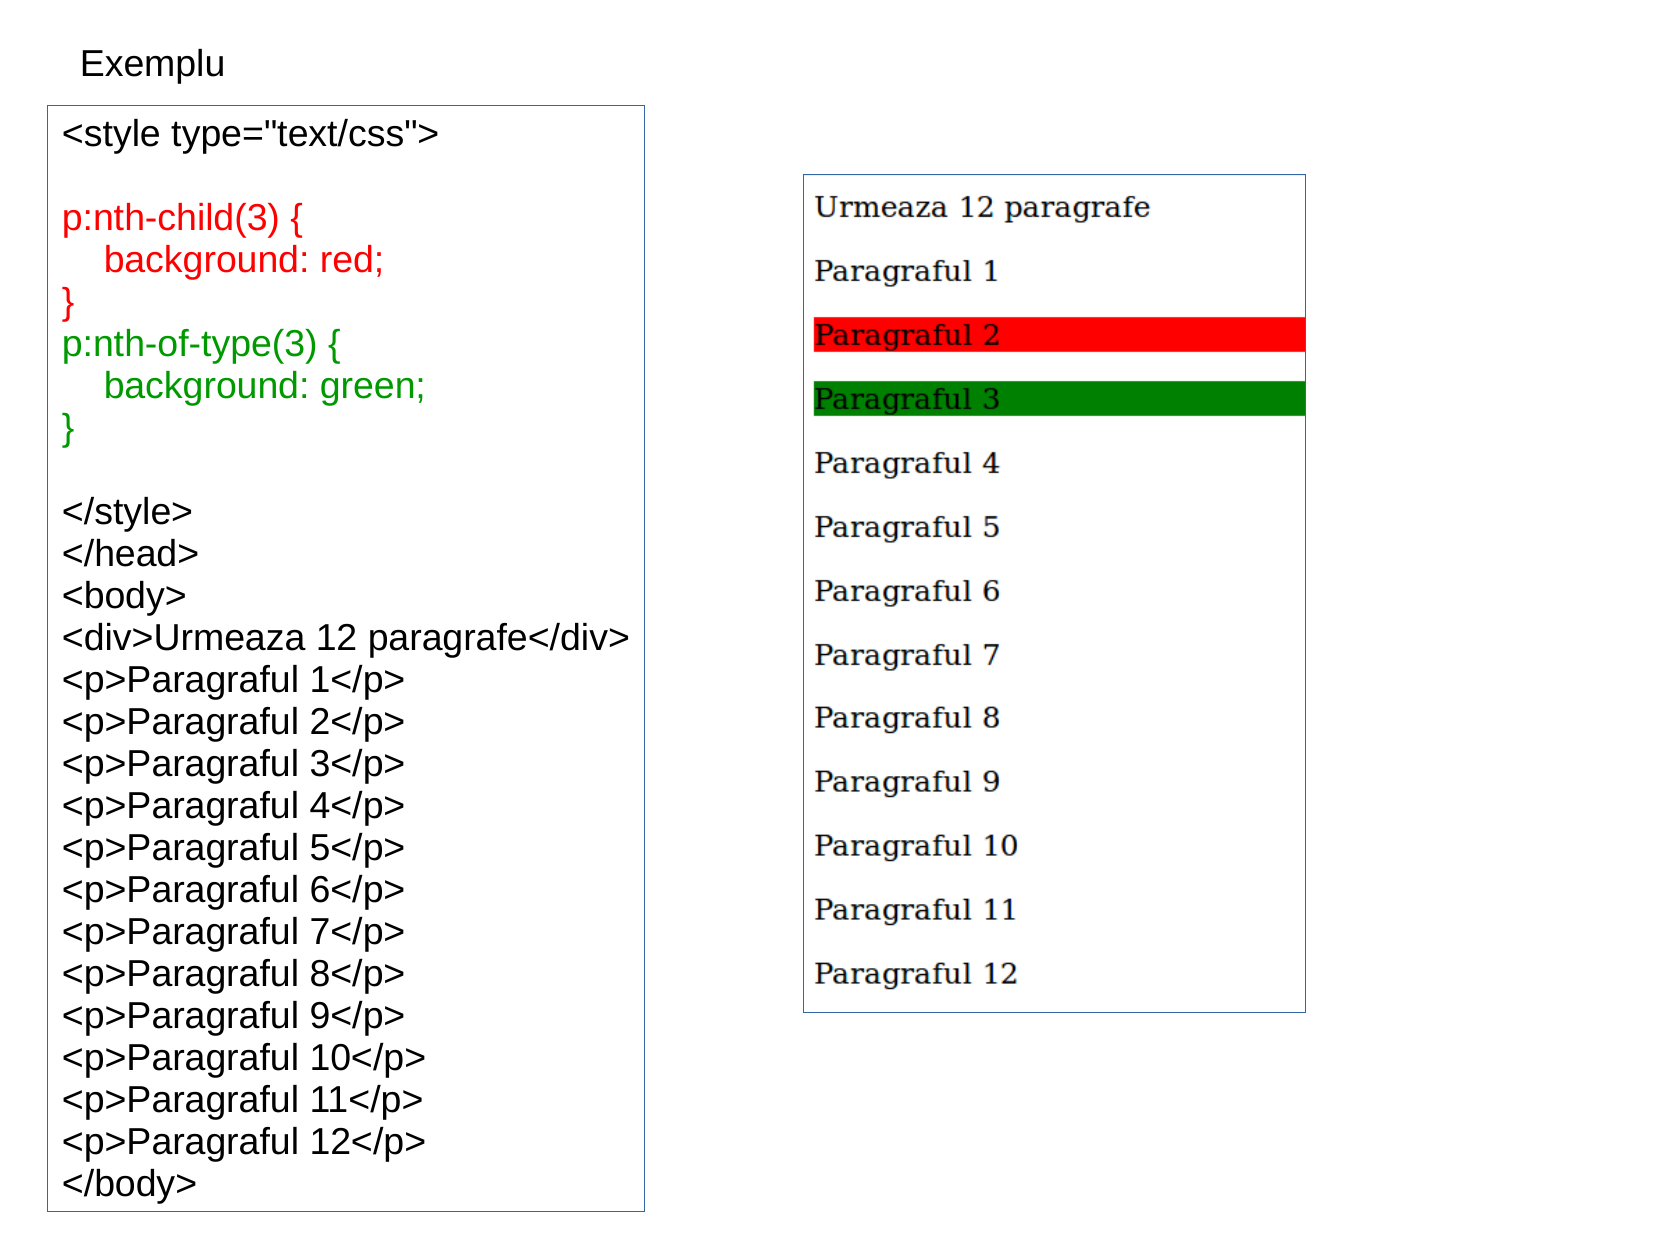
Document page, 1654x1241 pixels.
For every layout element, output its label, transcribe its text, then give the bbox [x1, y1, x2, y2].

text_box <style type="text/css"> p:nth-child(3) { background: red; } p:nth-of-type(3) { background: green; } </style> </head> <body> <div>Urmeaza 12 paragrafe</div> <p>Paragraful 1</p> <p>Paragraful 2</p> <p>Paragraful 3</p> <p>Paragraful 4</p> <p>Paragraful 5</p> <p>Paragraful 6</p> <p>Paragraful 7</p> <p>Paragraful 8</p> <p>Paragraful 9</p> <p>Paragraful 10</p> <p>Paragraful 11</p> <p>Paragraful 12</p> </body> [47, 105, 645, 1212]
picture [803, 174, 1306, 1013]
text_box Exemplu [64, 35, 241, 93]
